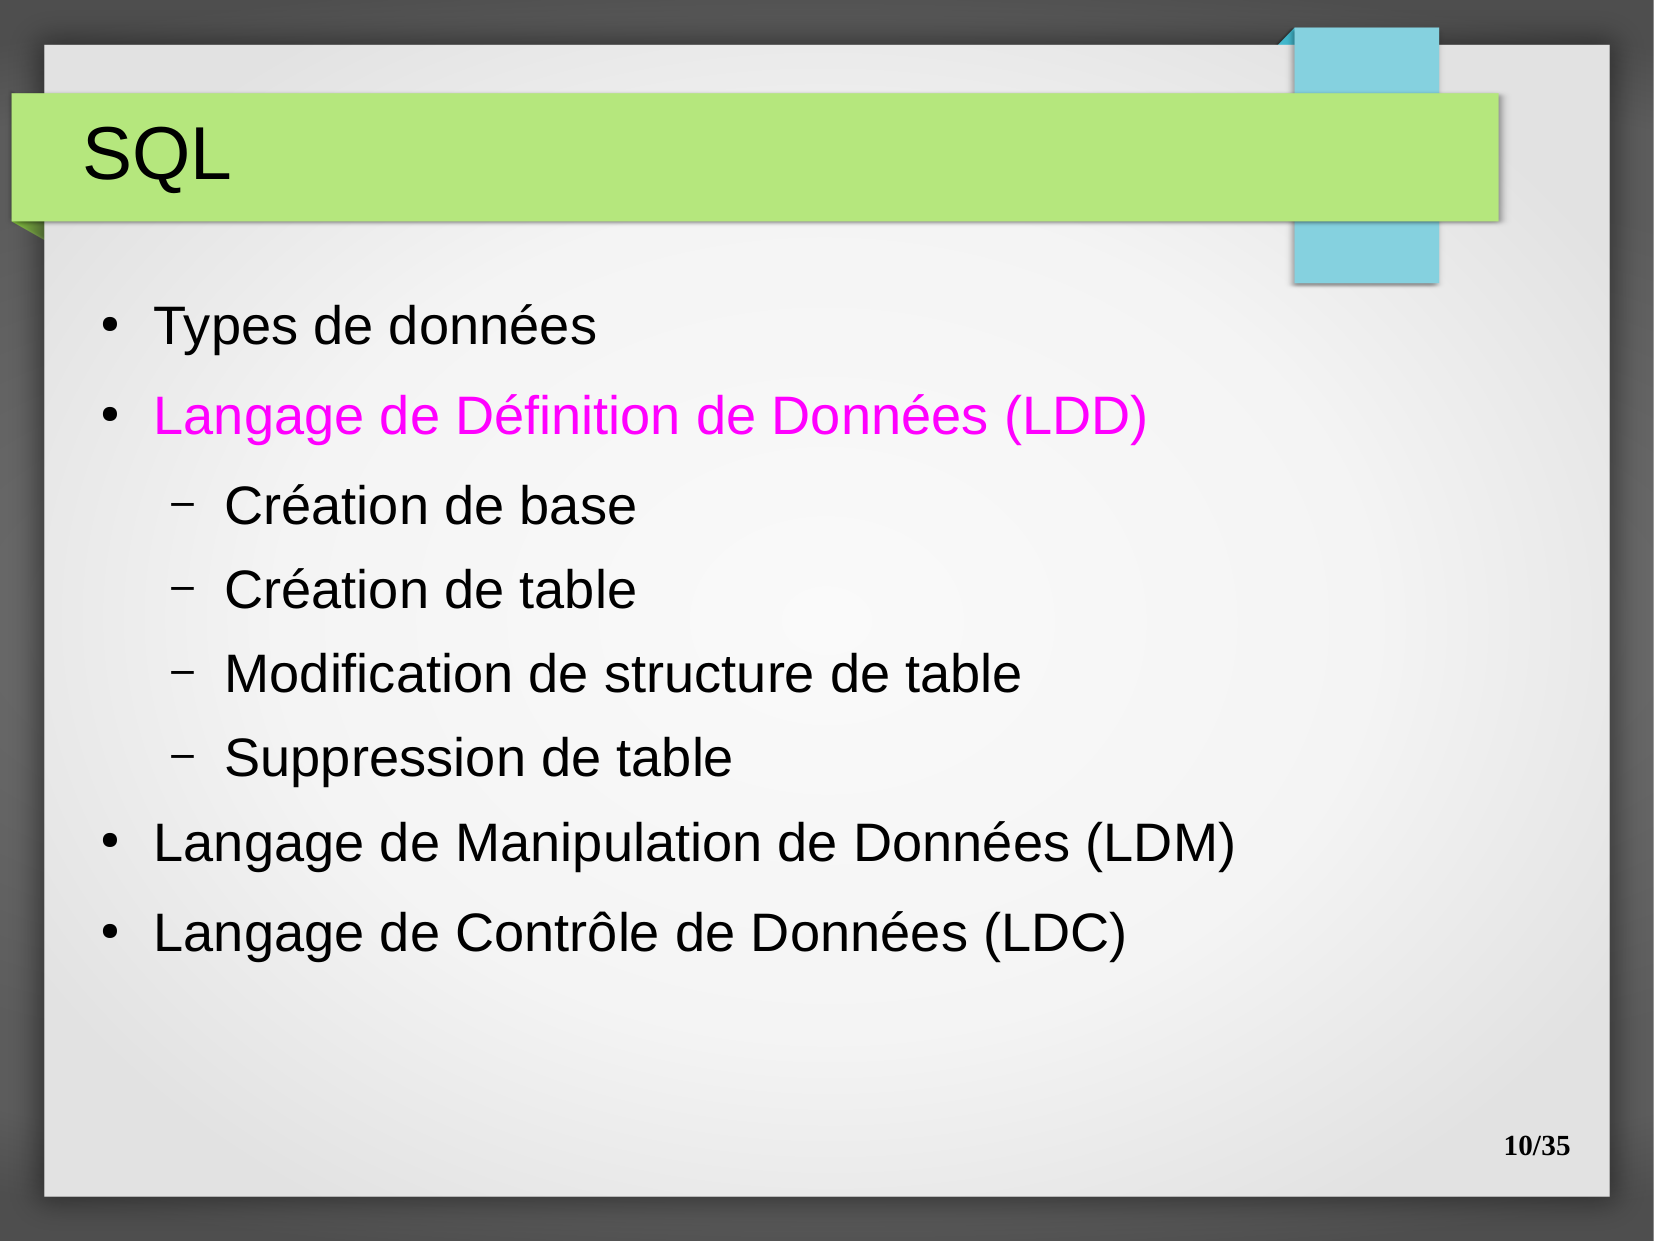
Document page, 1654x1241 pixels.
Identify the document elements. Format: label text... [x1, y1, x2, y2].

picture [0, 0, 1654, 1241]
title SQL [82, 94, 1264, 213]
list Types de données Langage de Définition de Données (LDD) Création de base Création de table Modification de structure de table Suppression de table Langage de Manipulation de Données (LDM) Langage de Contrôle de Données (LDC) [82, 295, 1571, 1015]
